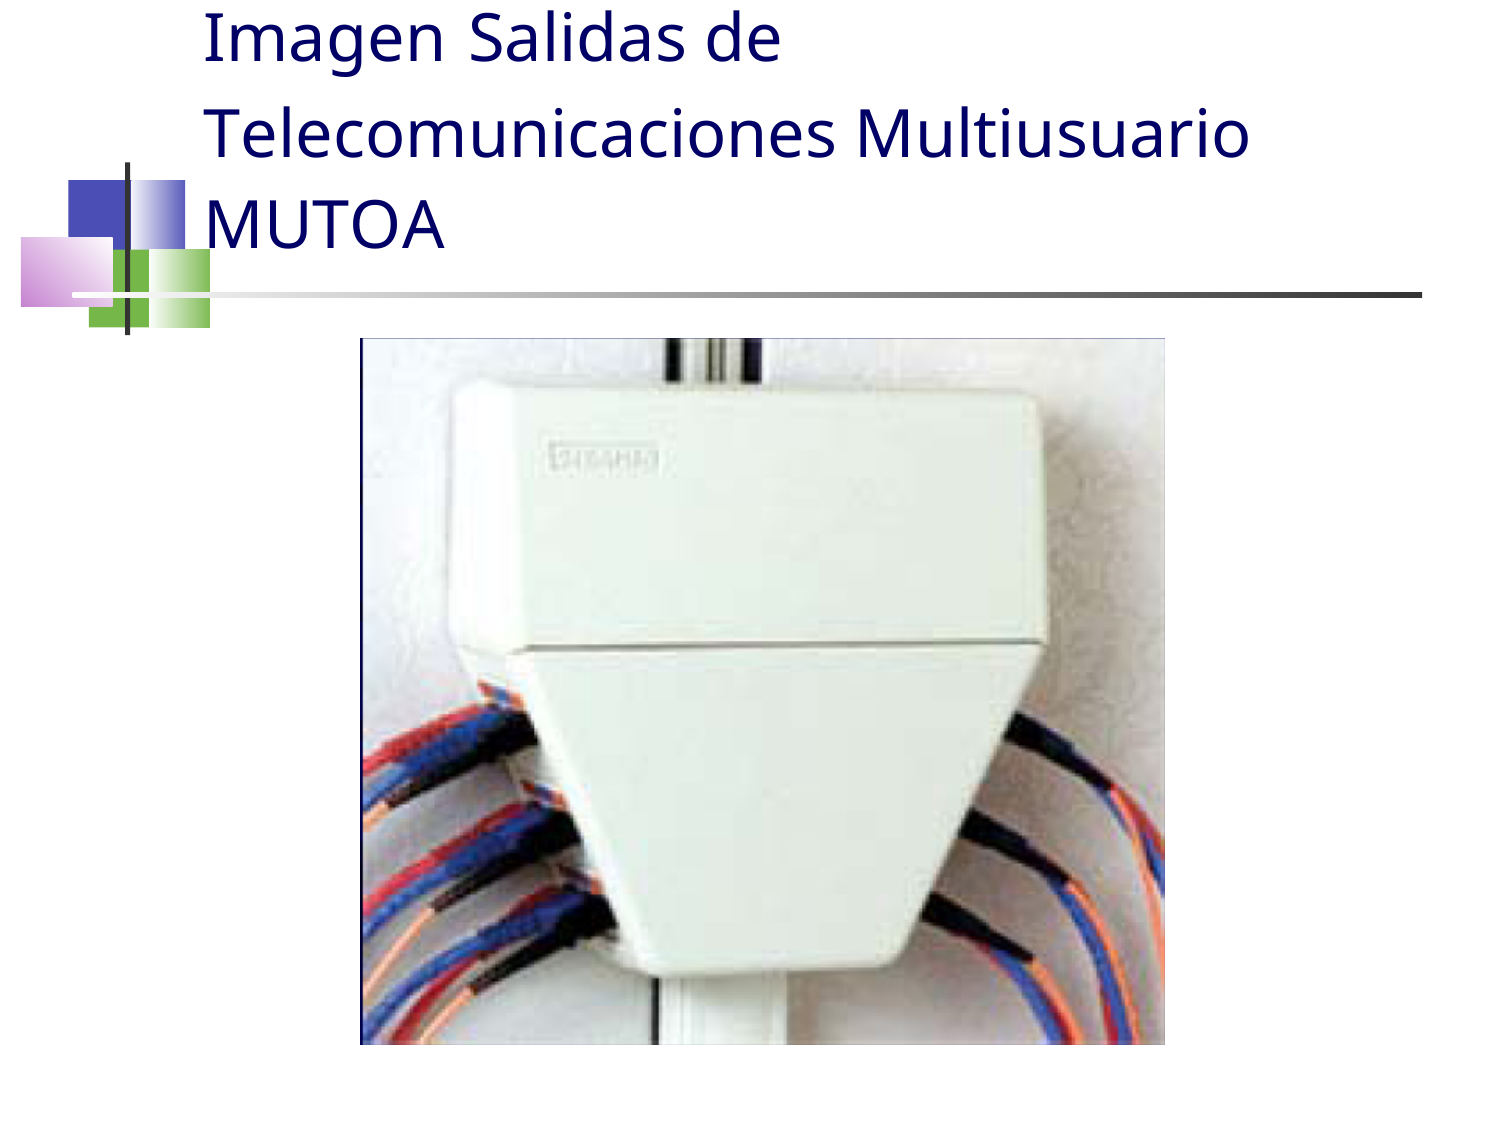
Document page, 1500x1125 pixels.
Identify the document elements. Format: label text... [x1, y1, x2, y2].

title Imagen Salidas de Telecomunicaciones Multiusuario MUTOA [188, 7, 1468, 276]
picture [360, 338, 1165, 1045]
